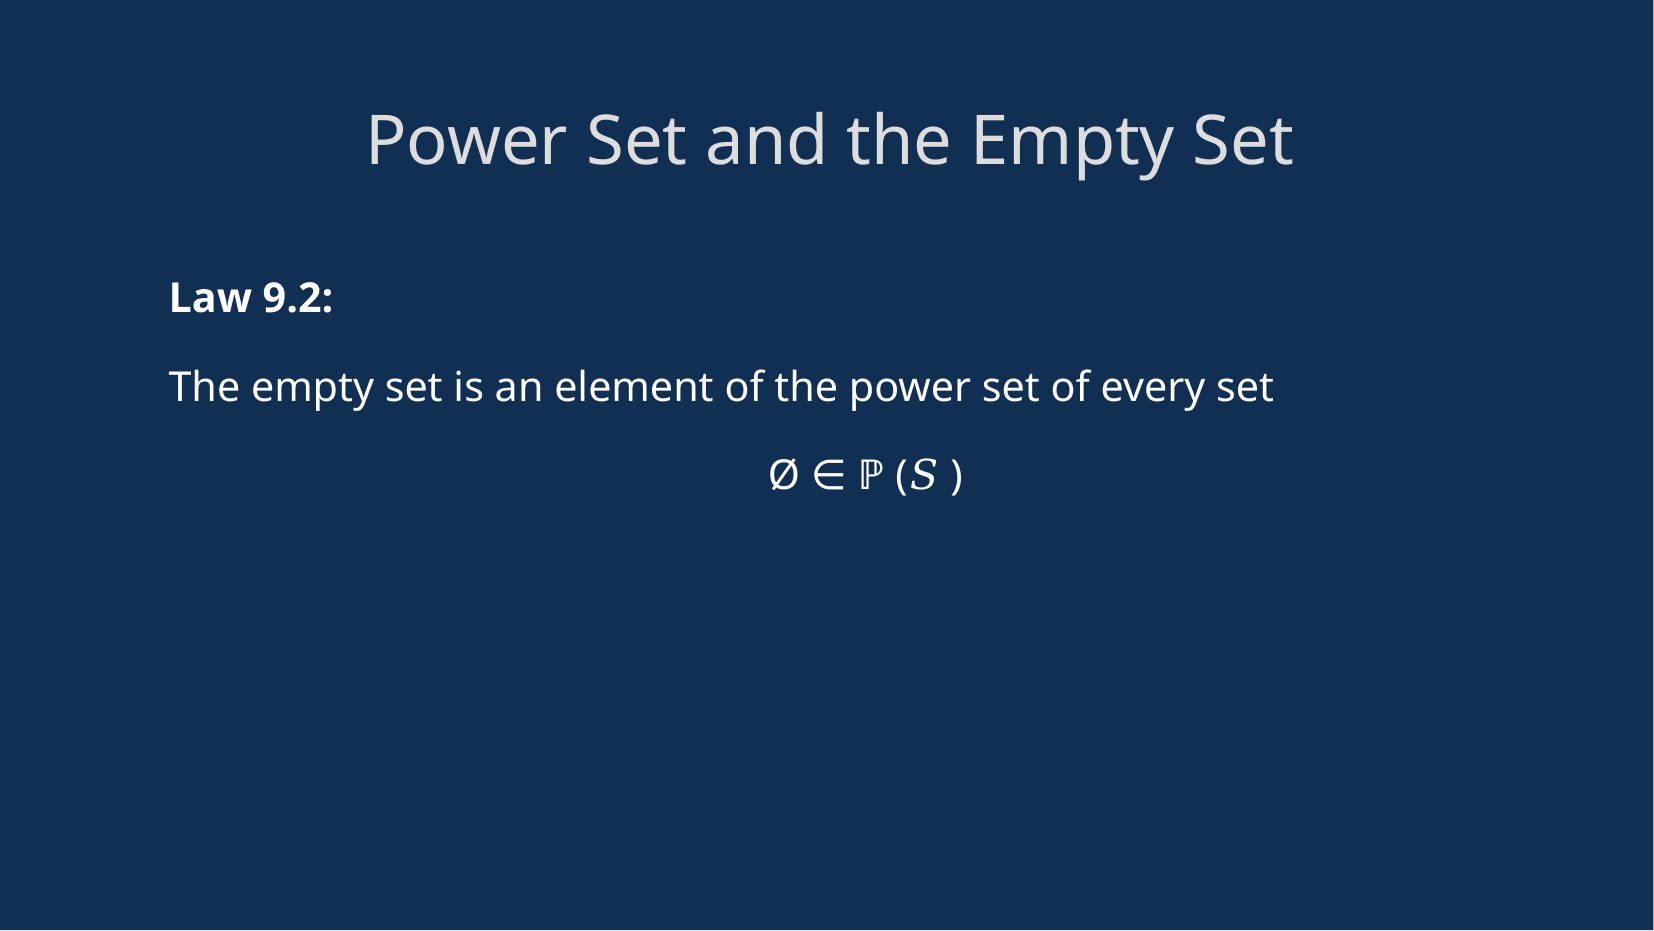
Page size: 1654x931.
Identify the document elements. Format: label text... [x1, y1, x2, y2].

list Law 9.2: The empty set is an element of the power set of every set Ø ∈ ℙ (𝑆 ) [97, 268, 1563, 806]
title Power Set and the Empty Set [97, 56, 1563, 220]
